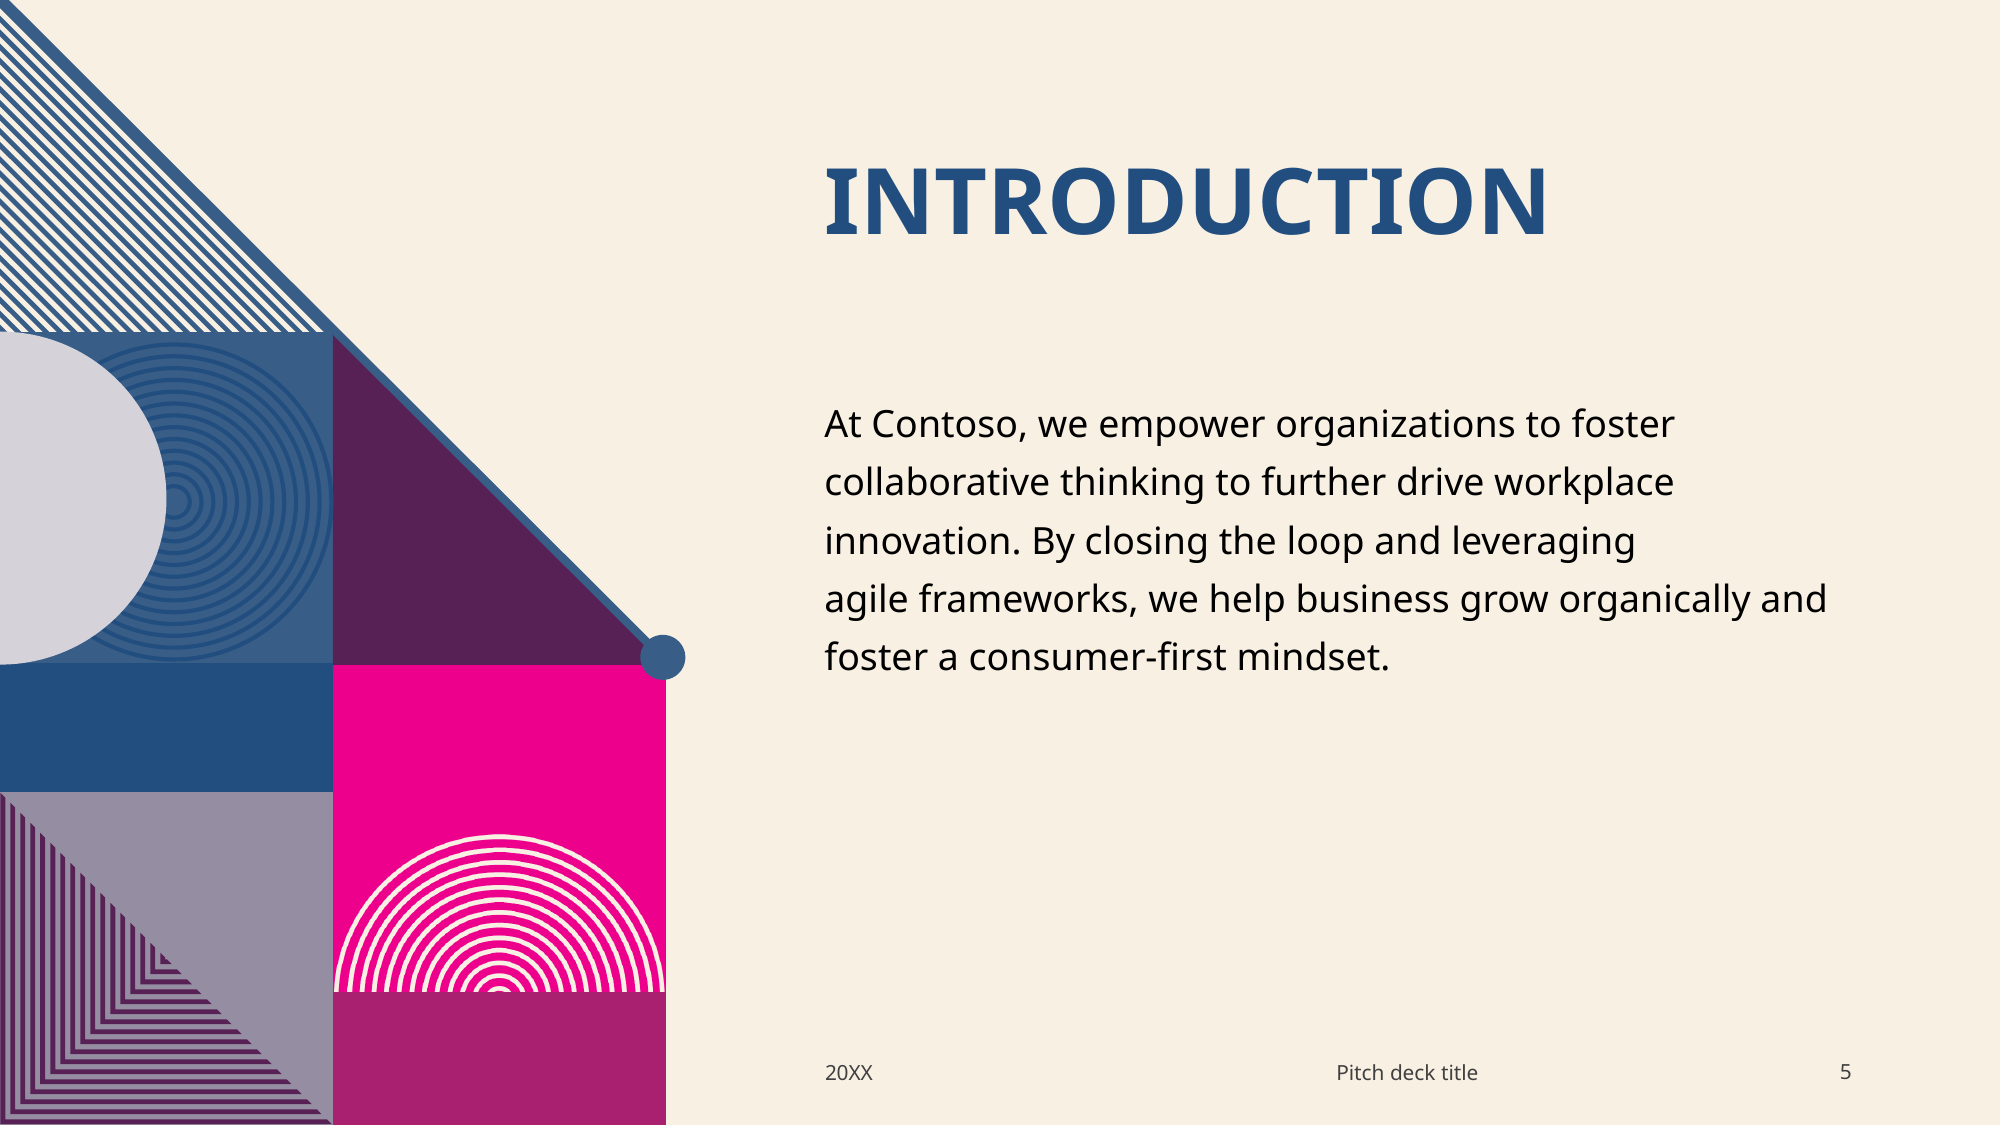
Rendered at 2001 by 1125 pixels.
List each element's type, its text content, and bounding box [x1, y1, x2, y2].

text_box Pitch deck title [1219, 1041, 1595, 1102]
text_box 20XX [810, 1042, 991, 1103]
text_box [1824, 1042, 1900, 1103]
list At Contoso, we empower organizations to foster collaborative thinking to further drive workplace innovation. By closing the loop and leveraging agile frameworks, we help business grow organically and foster a consumer-first mindset. [809, 379, 1860, 980]
title Introduction [809, 147, 1850, 365]
